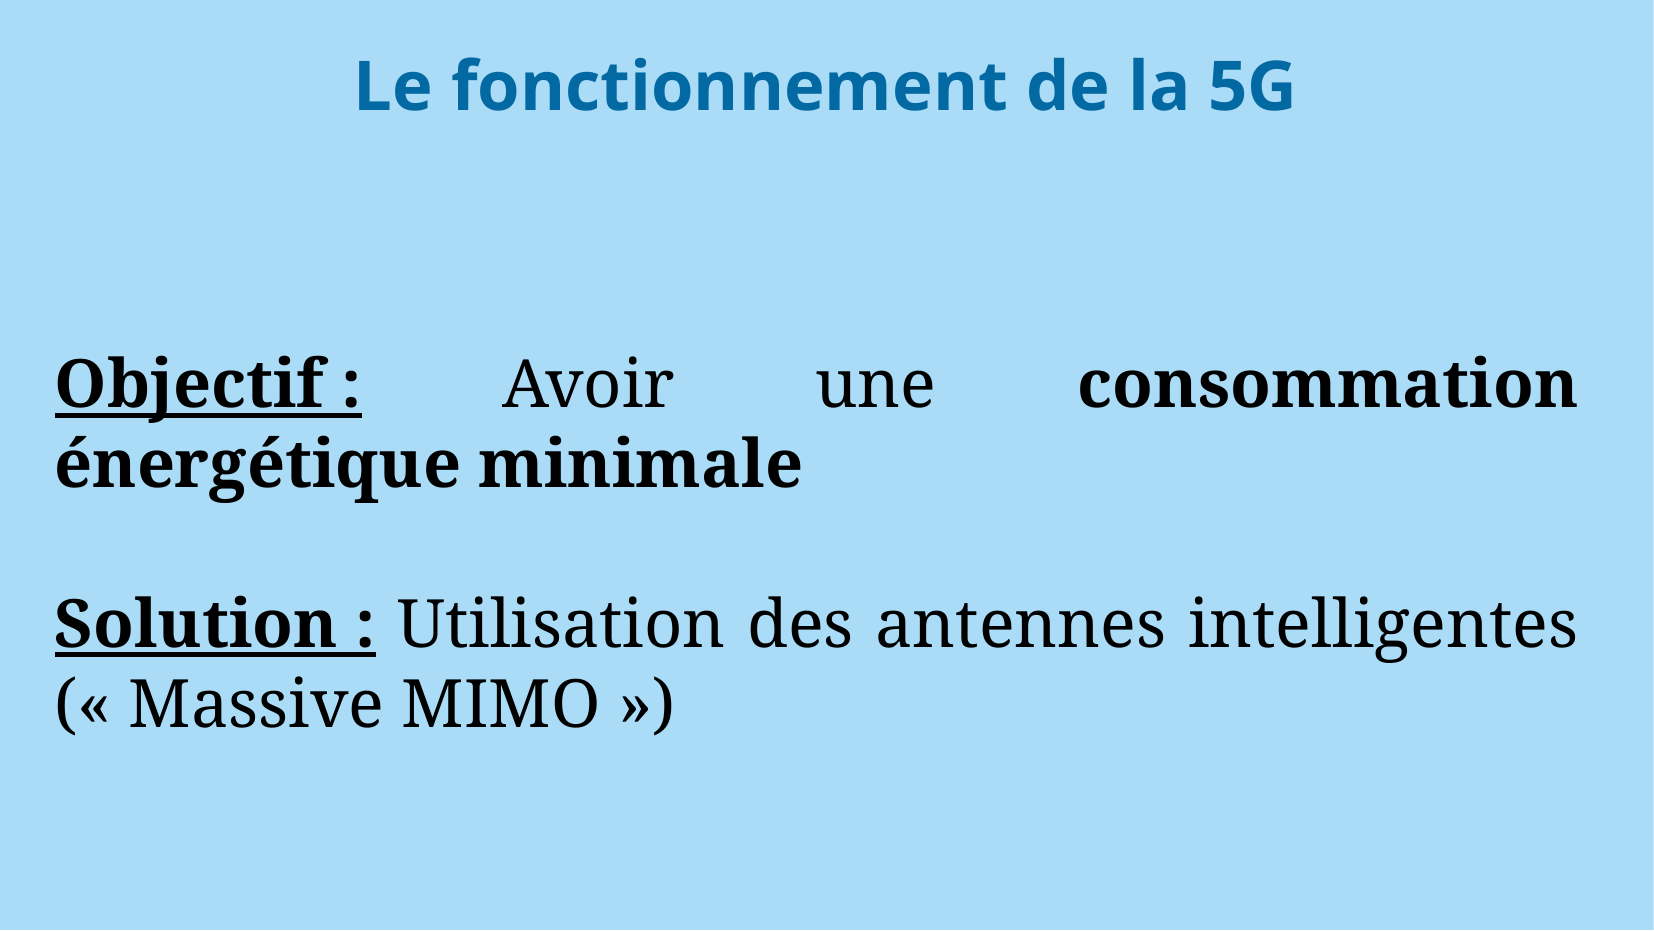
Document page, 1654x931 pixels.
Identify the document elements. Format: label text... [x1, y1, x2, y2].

title Le fonctionnement de la 5G [54, 31, 1598, 134]
subtitle Objectif : Avoir une consommation énergétique minimale Solution : Utilisation des antennes intelligentes (« Massive MIMO ») [54, 261, 1598, 739]
